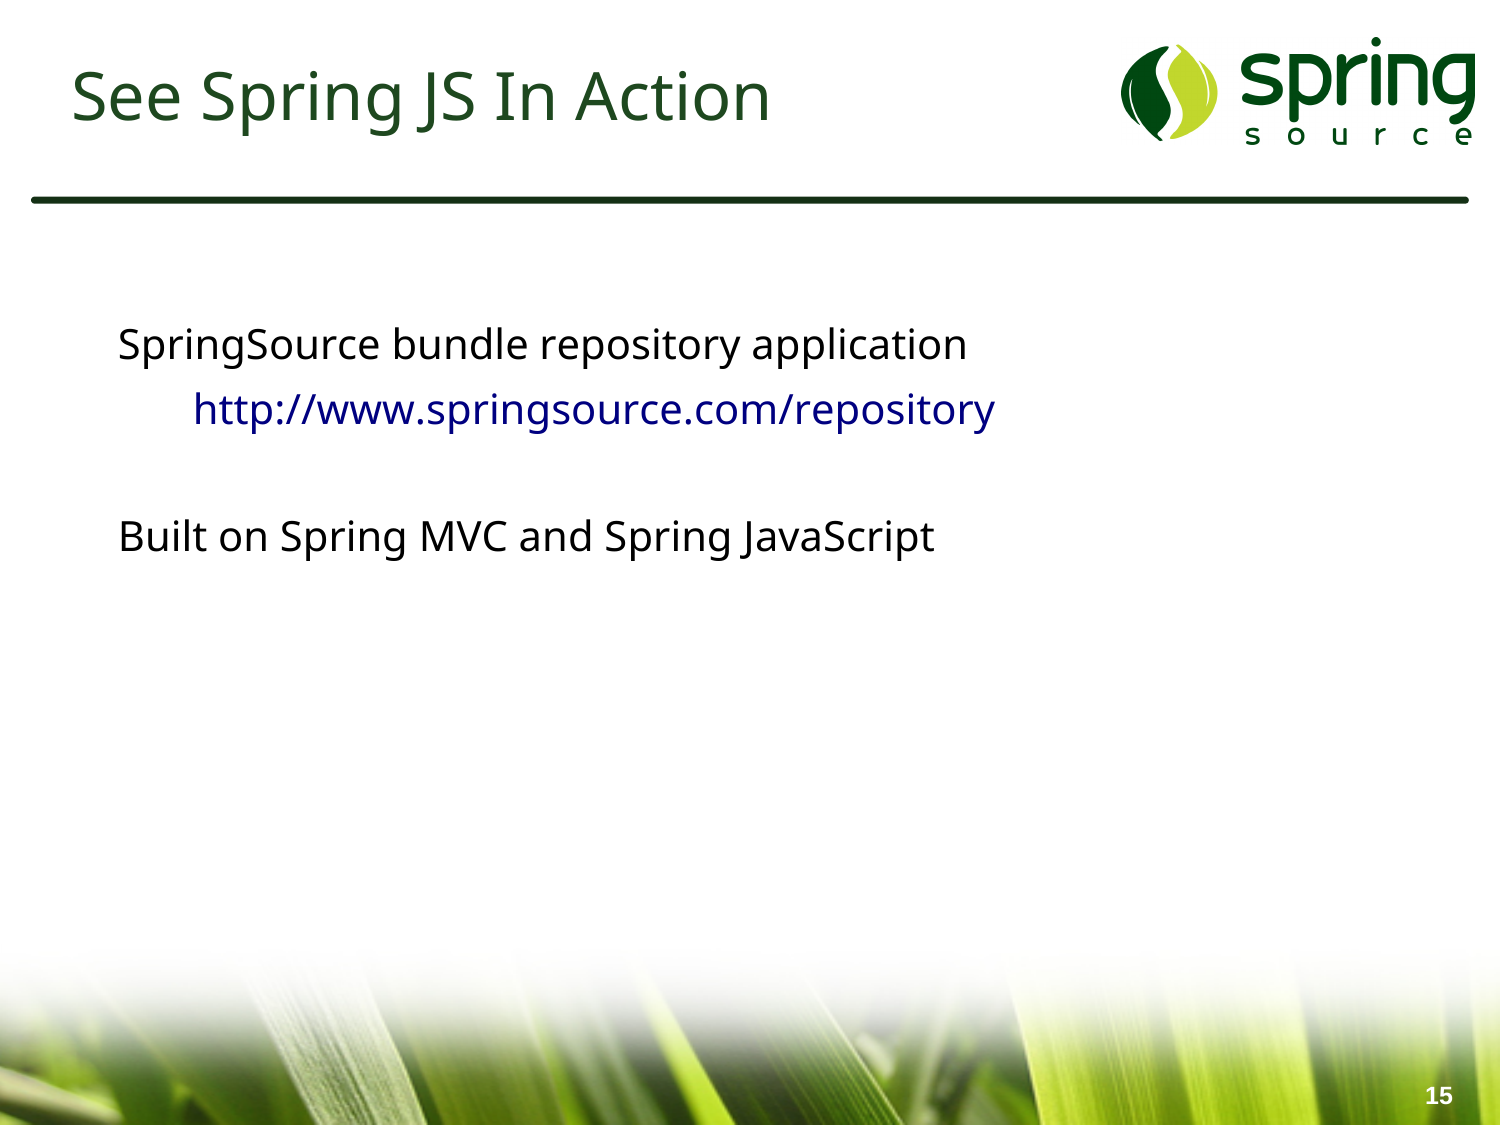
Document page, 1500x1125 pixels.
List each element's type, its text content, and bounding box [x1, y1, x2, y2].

title See Spring JS In Action [56, 13, 1089, 176]
list SpringSource bundle repository application http://www.springsource.com/repository Built on Spring MVC and Spring JavaScript [103, 310, 1394, 973]
picture [1121, 37, 1475, 145]
picture [0, 944, 1500, 1125]
